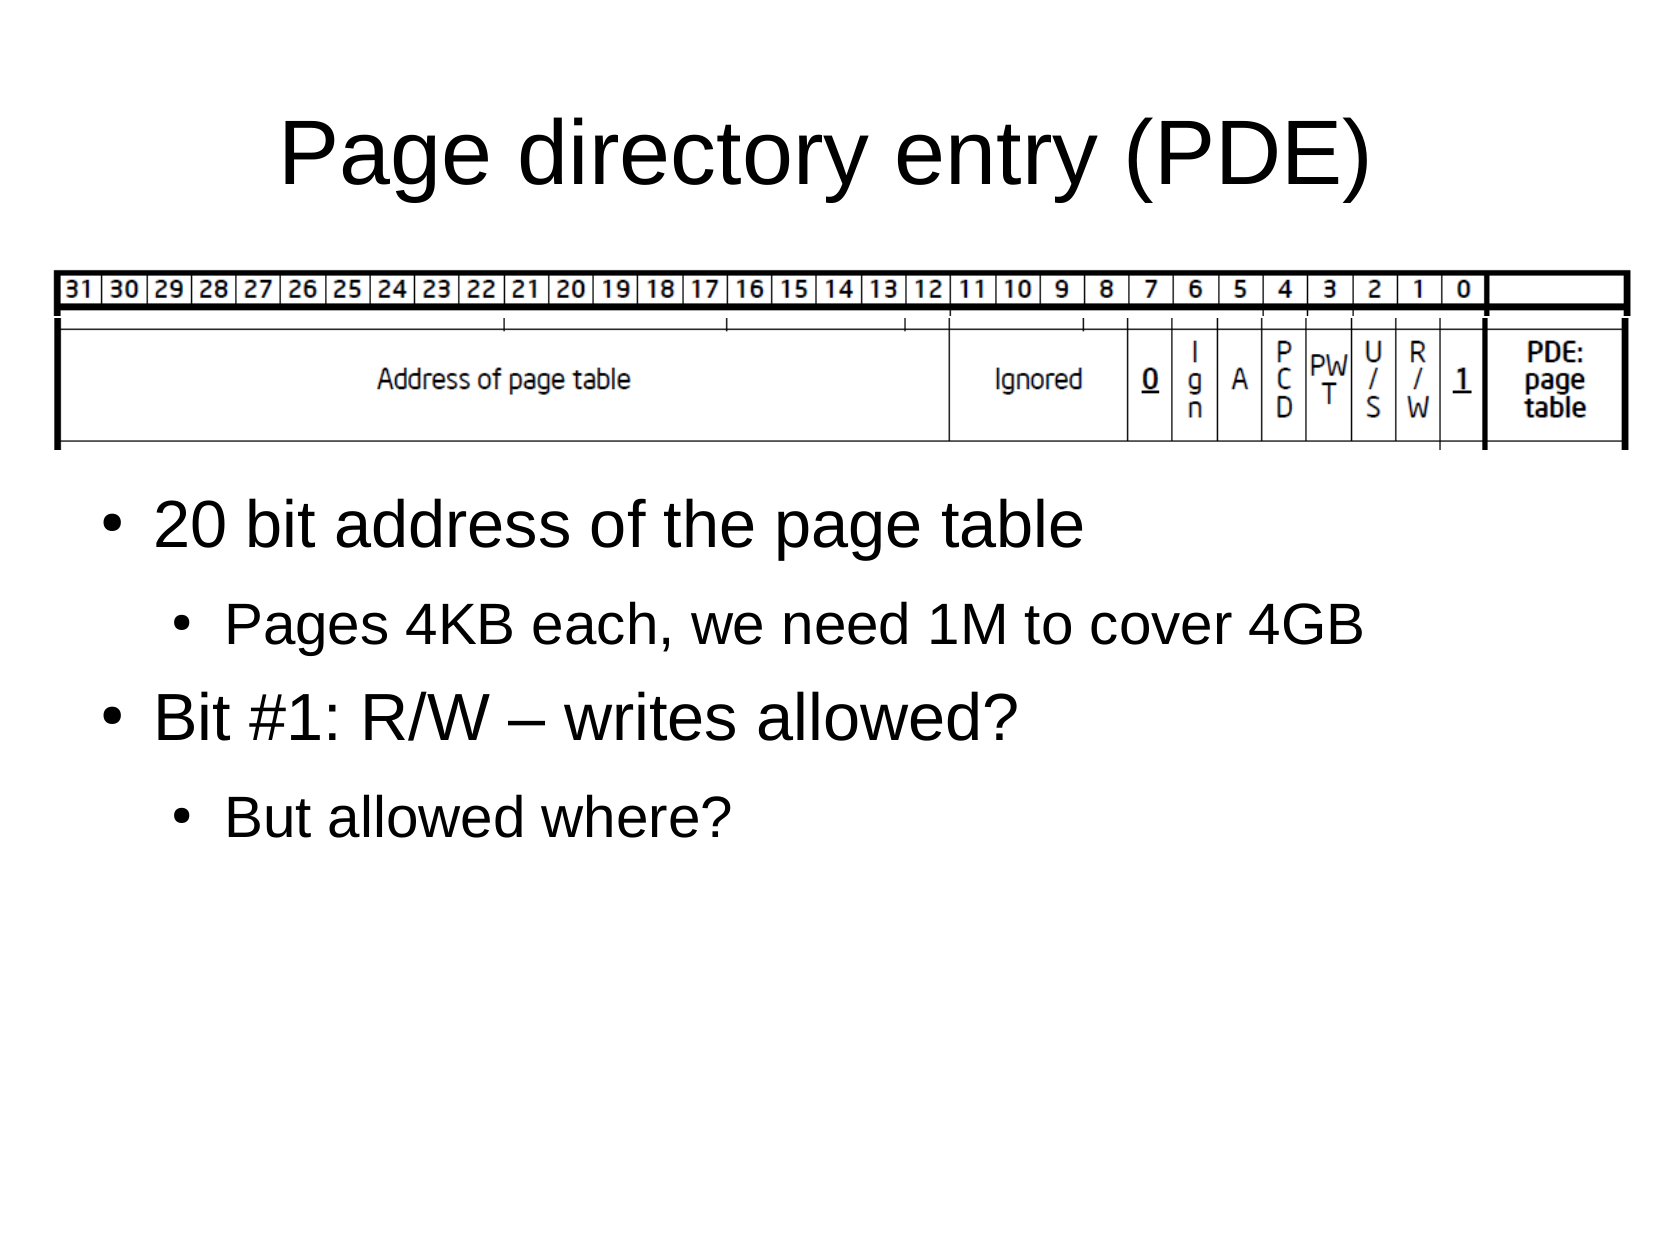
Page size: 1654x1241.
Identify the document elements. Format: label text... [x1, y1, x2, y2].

list 20 bit address of the page table Pages 4KB each, we need 1M to cover 4GB Bit #1: R/W – writes allowed? But allowed where? [82, 487, 1571, 1088]
picture [42, 262, 1636, 316]
title Page directory entry (PDE) [82, 49, 1571, 257]
picture [37, 318, 1642, 451]
